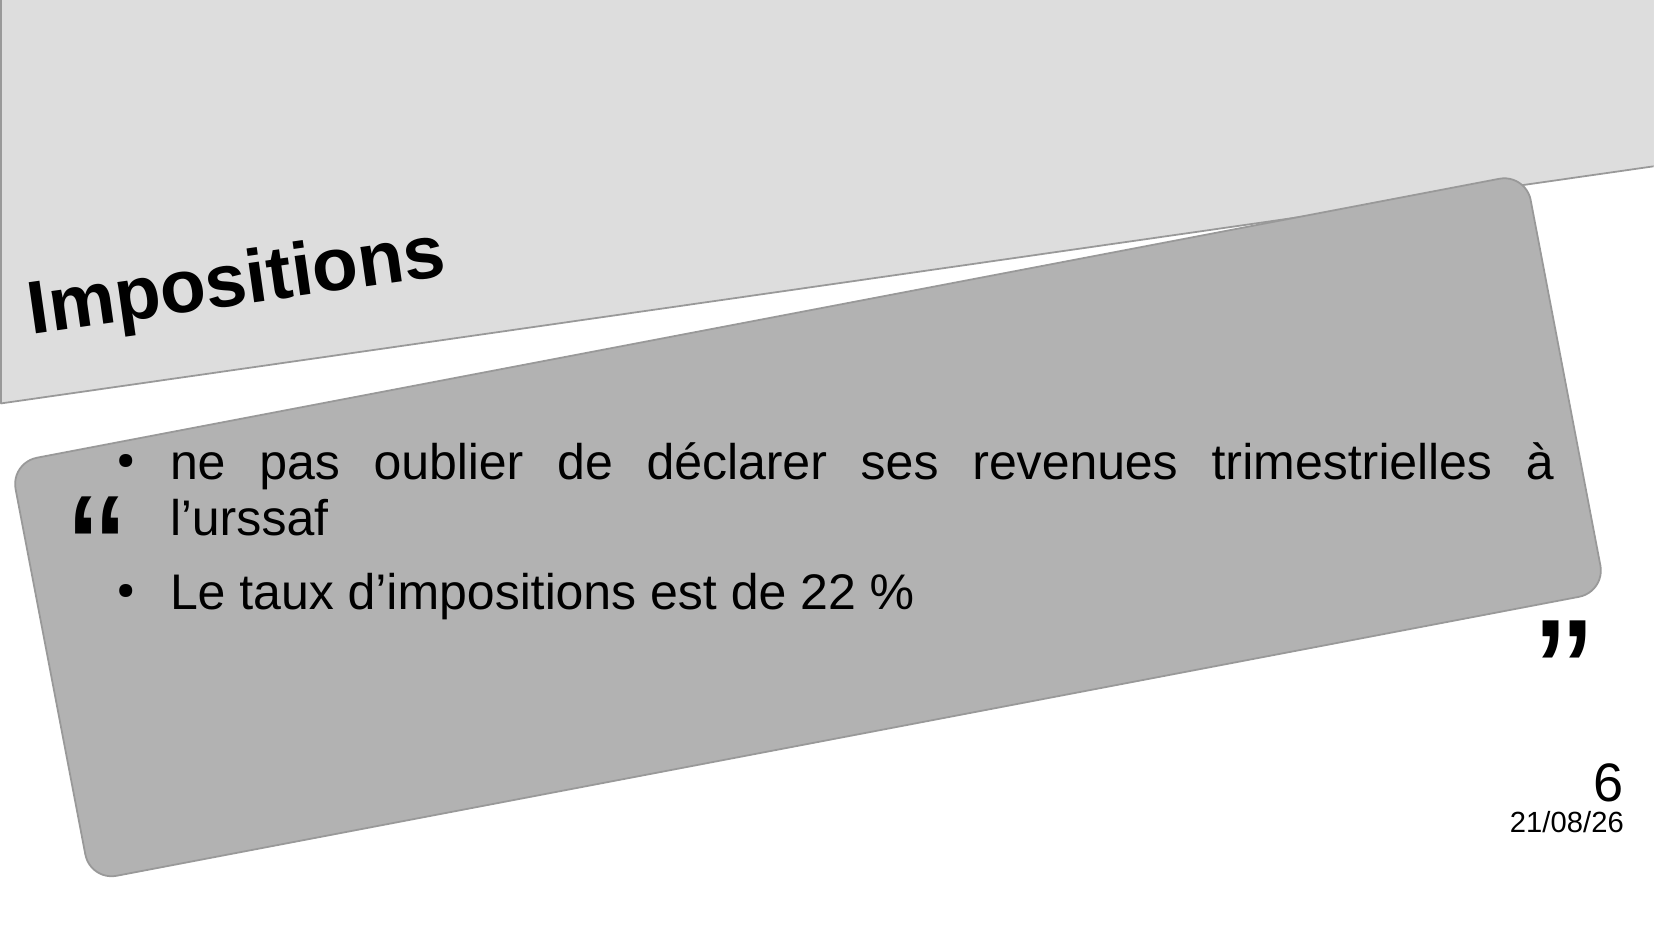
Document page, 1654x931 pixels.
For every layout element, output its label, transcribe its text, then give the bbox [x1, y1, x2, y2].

list ne pas oublier de déclarer ses revenues trimestrielles à l’urssaf Le taux d’impositions est de 22 % [99, 434, 1555, 789]
title Impositions [16, 21, 1501, 387]
